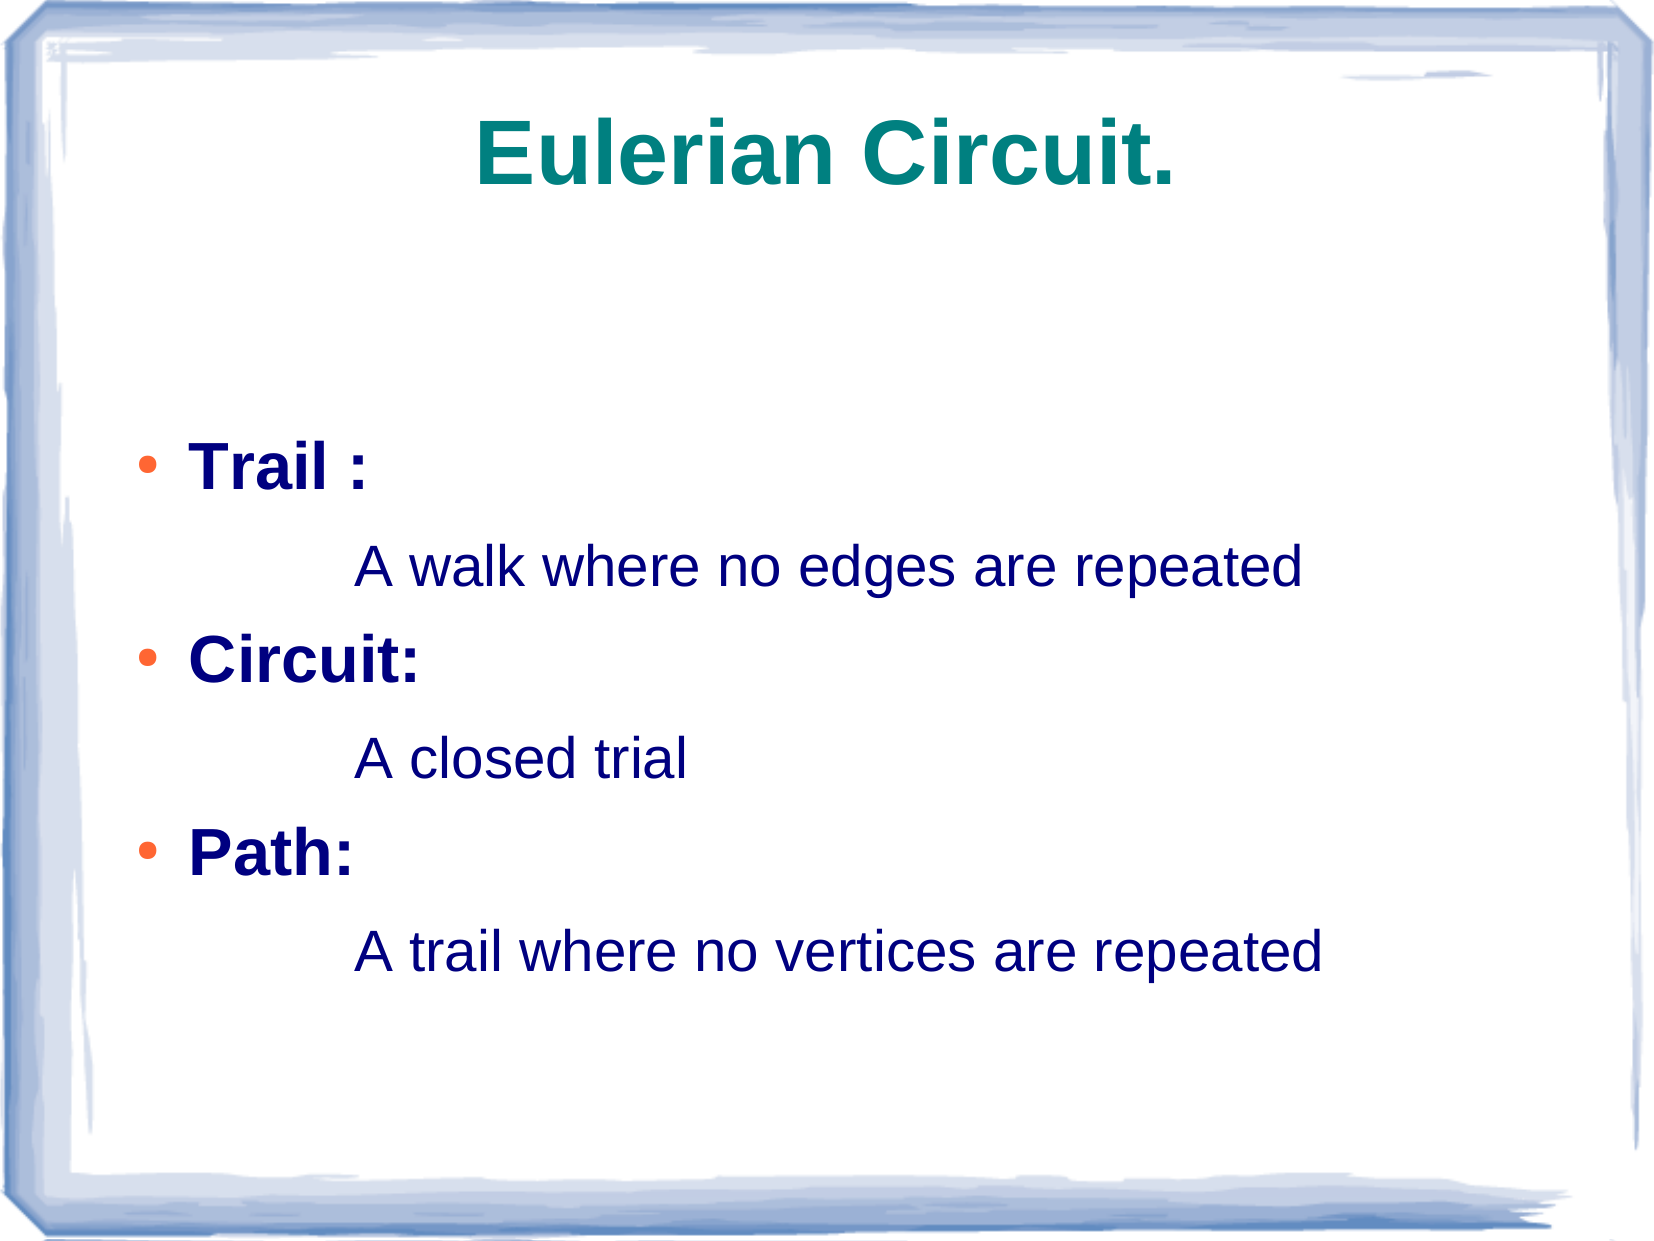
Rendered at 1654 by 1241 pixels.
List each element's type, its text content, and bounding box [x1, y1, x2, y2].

title Eulerian Circuit. [82, 49, 1571, 257]
picture [0, 0, 1654, 1241]
list Trail : A walk where no edges are repeated Circuit: A closed trial Path: A trail where no vertices are repeated [118, 324, 1571, 1144]
